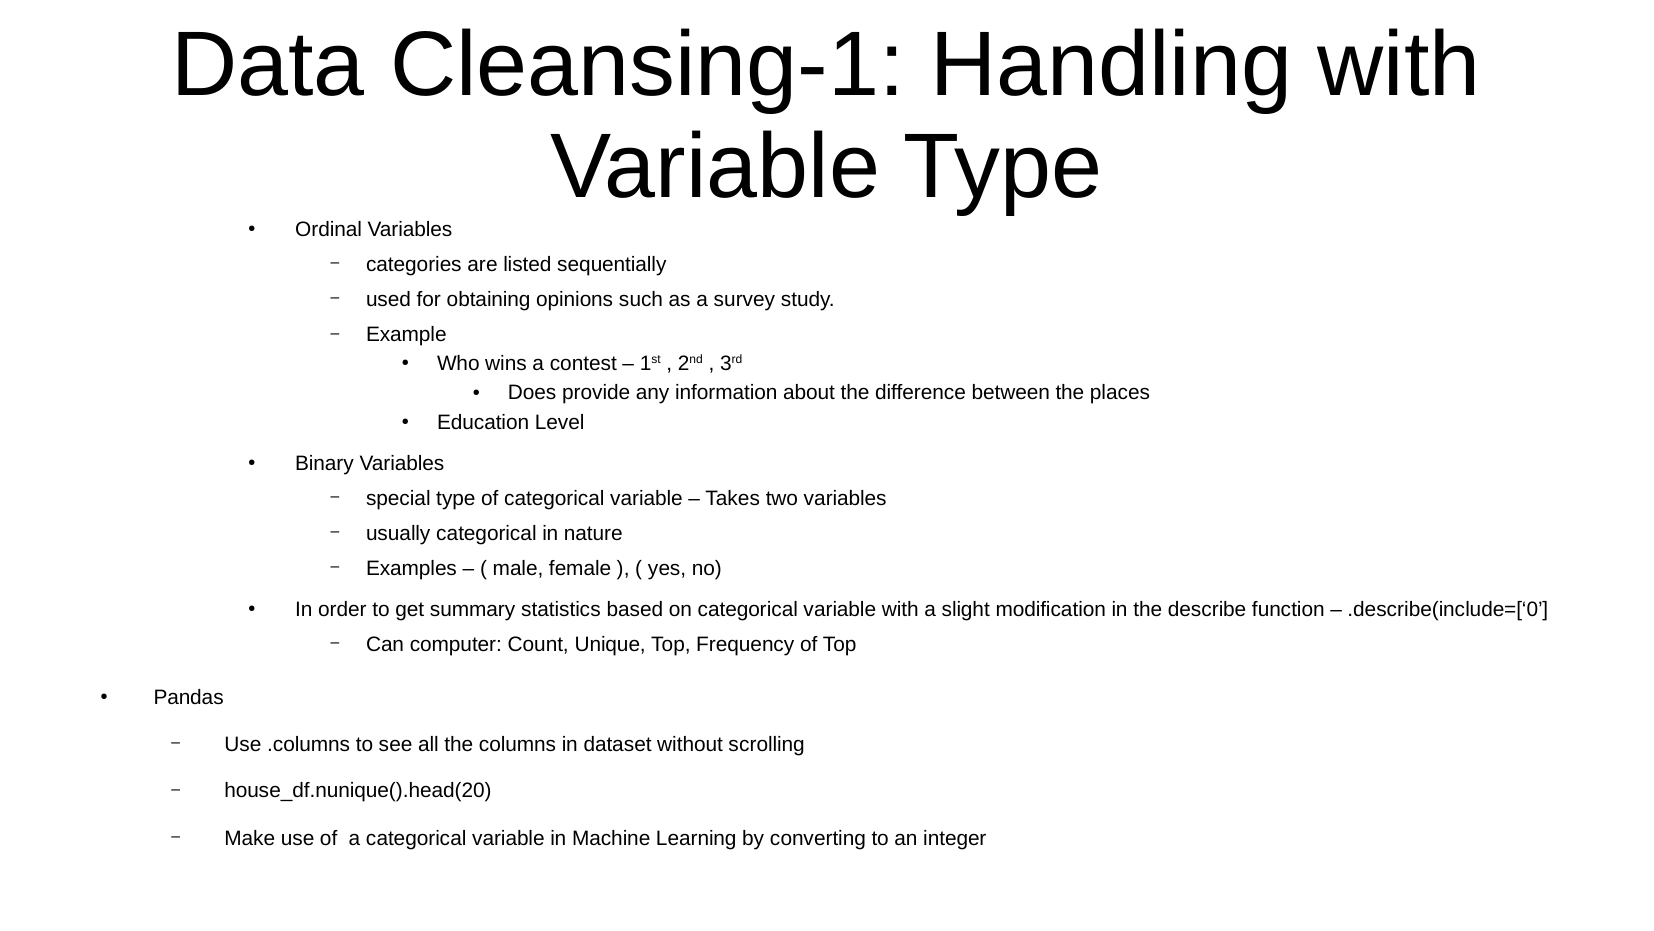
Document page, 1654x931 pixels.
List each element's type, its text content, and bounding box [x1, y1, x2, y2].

title Data Cleansing-1: Handling with Variable Type [82, 12, 1571, 217]
list Ordinal Variables categories are listed sequentially used for obtaining opinions such as a survey study. Example Who wins a contest – 1st , 2nd , 3rd Does provide any information about the difference between the places Education Level Binary Variables special type of categorical variable – Takes two variables usually categorical in nature Examples – ( male, female ), ( yes, no) In order to get summary statistics based on categorical variable with a slight modification in the describe function – .describe(include=[‘0’] Can computer: Count, Unique, Top, Frequency of Top Pandas Use .columns to see all the columns in dataset without scrolling house_df.nunique().head(20) Make use of a categorical variable in Machine Learning by converting to an integer [82, 217, 1636, 916]
